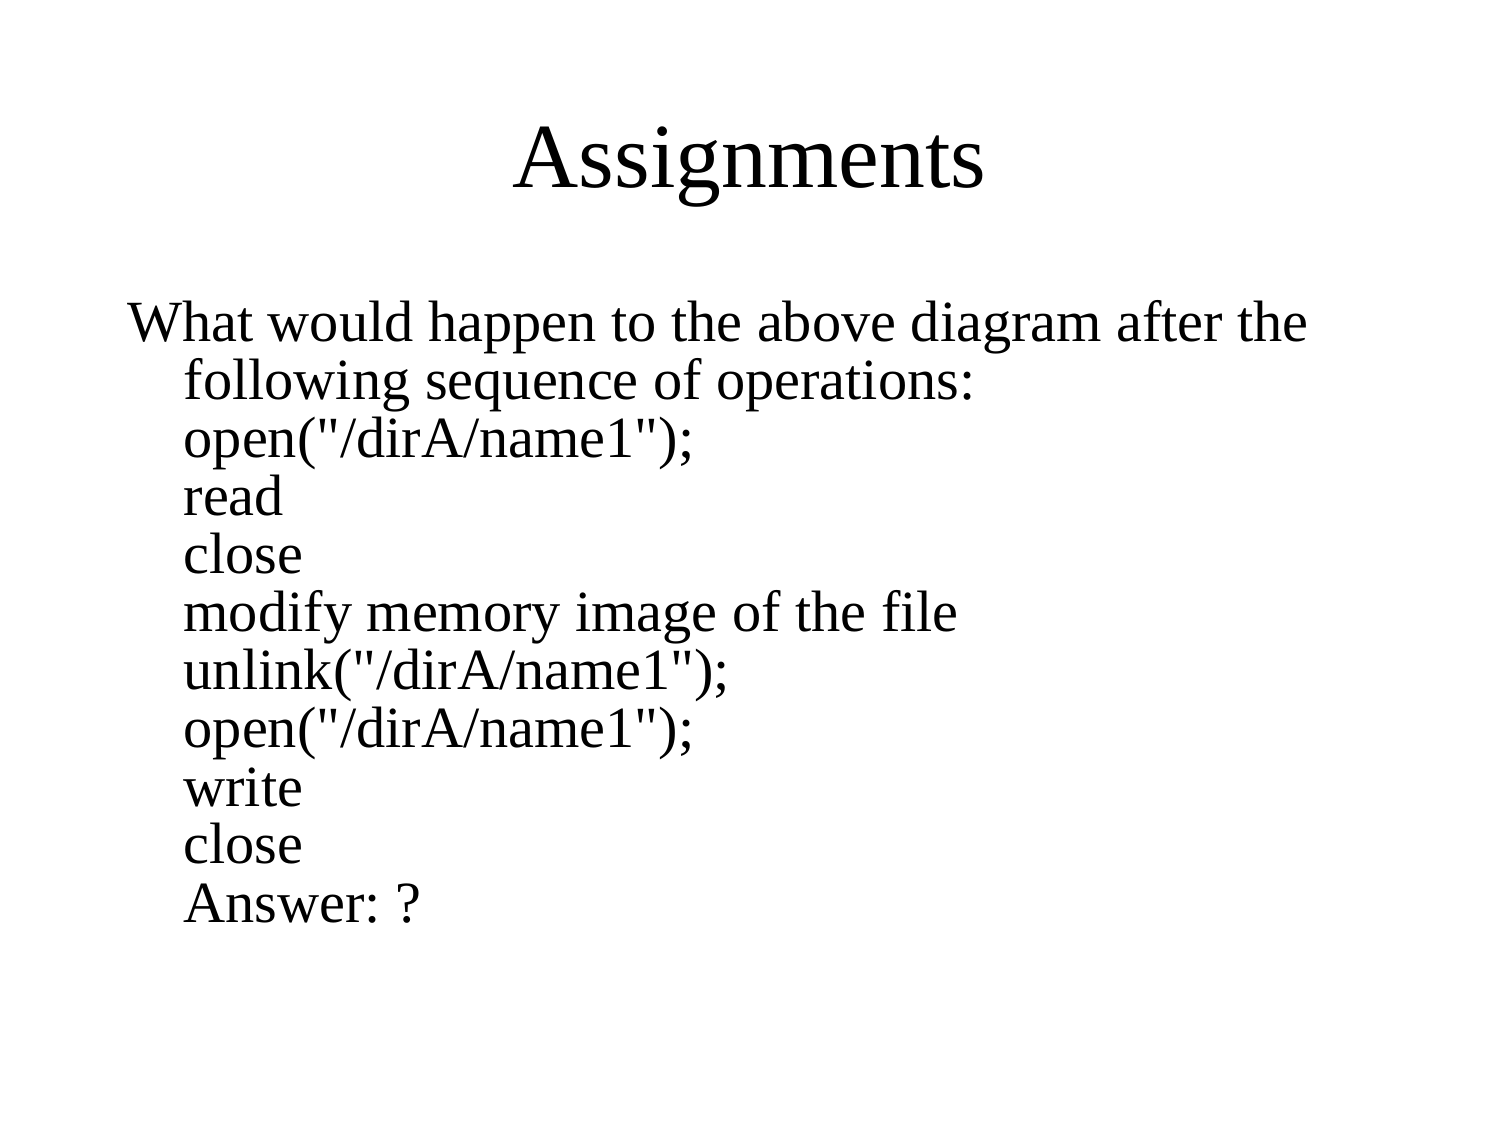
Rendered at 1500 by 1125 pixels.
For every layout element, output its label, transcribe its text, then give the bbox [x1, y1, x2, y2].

list What would happen to the above diagram after the following sequence of operations: open("/dirA/name1"); read close modify memory image of the file unlink("/dirA/name1"); open("/dirA/name1"); write close Answer: ? [112, 287, 1388, 1125]
title Assignments [112, 62, 1388, 250]
